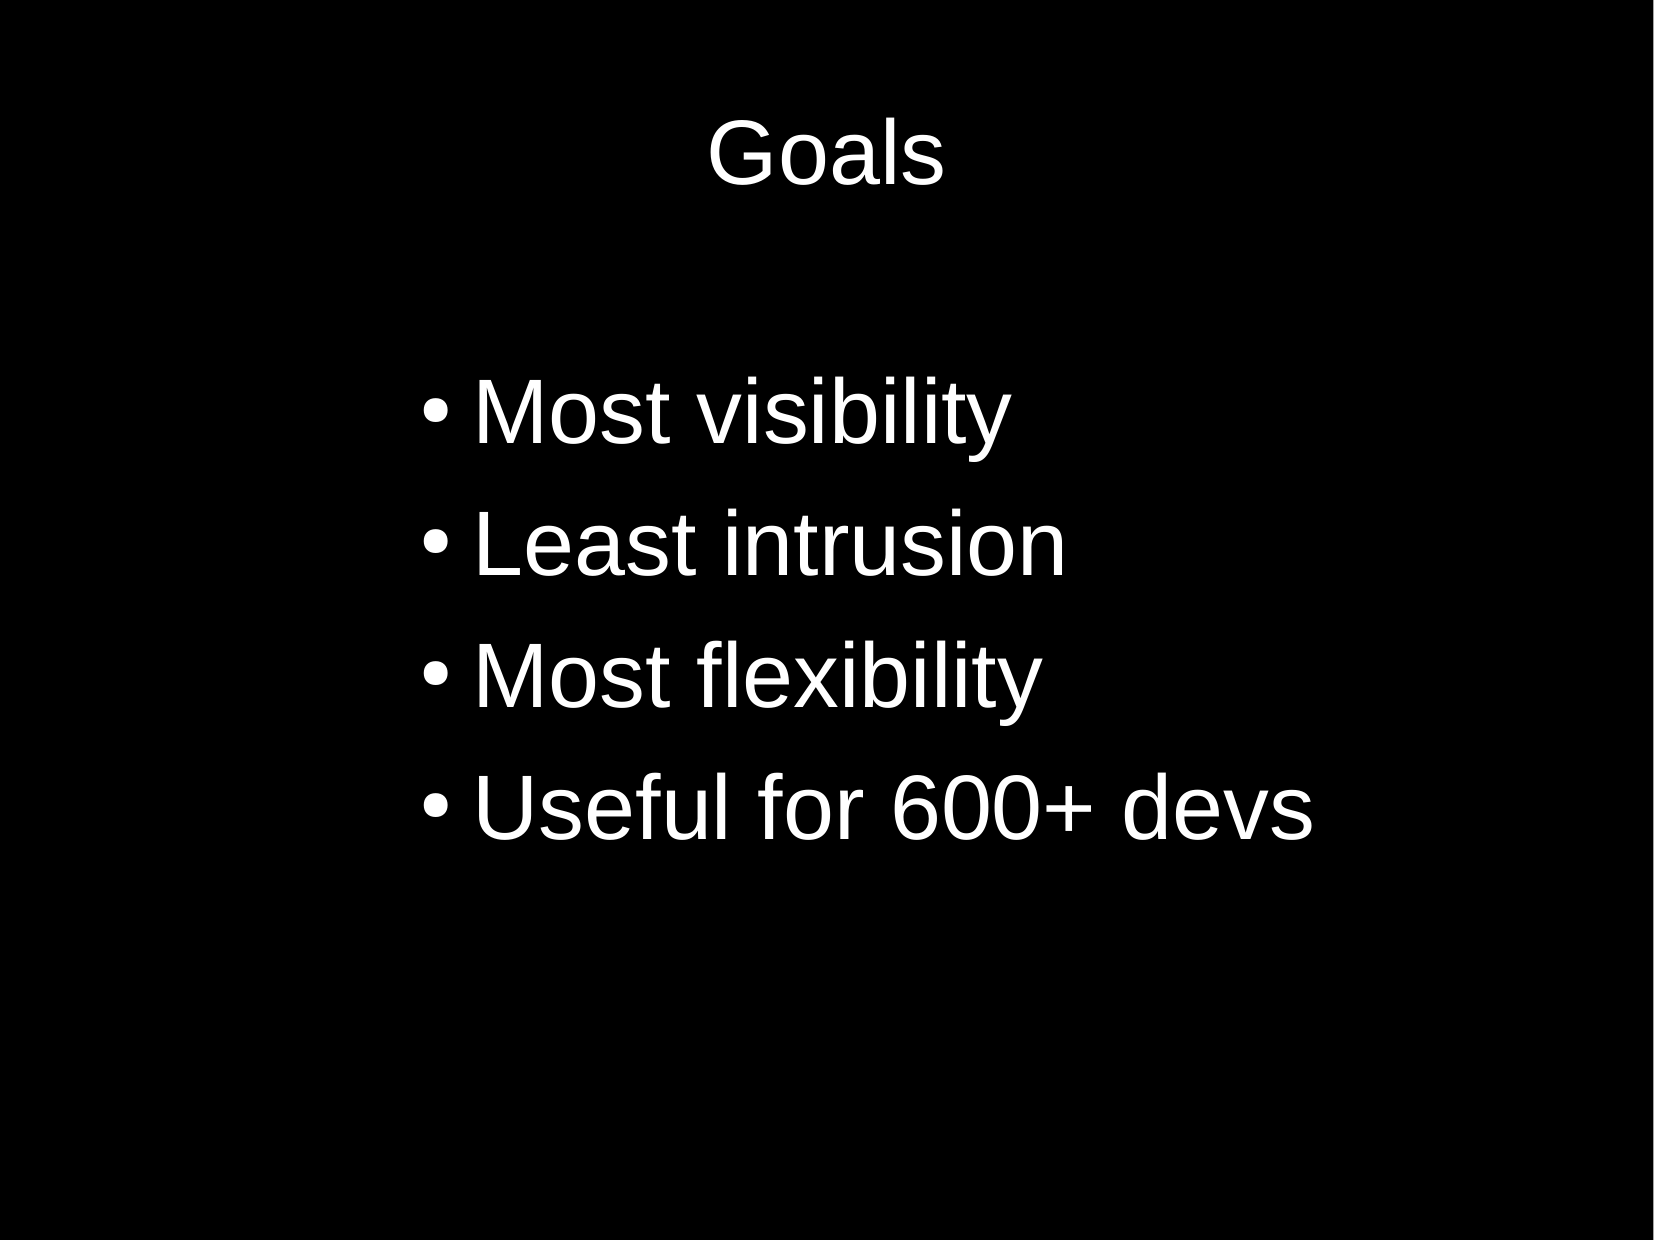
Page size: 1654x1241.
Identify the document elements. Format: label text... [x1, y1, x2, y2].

title Goals [82, 49, 1571, 257]
list Most visibility Least intrusion Most flexibility Useful for 600+ devs [401, 361, 1441, 945]
